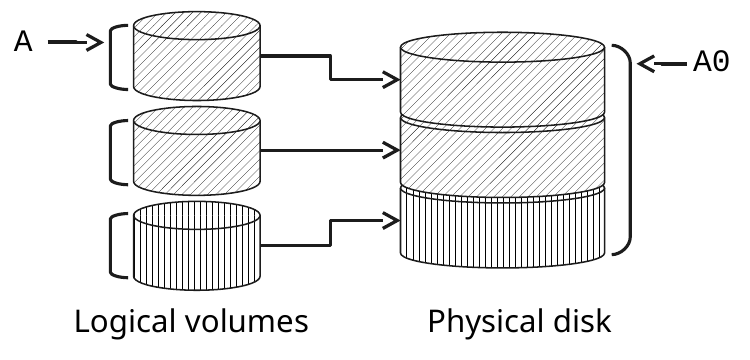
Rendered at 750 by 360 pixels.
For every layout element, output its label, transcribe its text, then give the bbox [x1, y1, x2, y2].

text_box Physical disk [412, 294, 627, 347]
text_box [133, 106, 261, 196]
text_box A [0, 13, 67, 66]
text_box [133, 201, 261, 291]
text_box Logical volumes [58, 294, 325, 347]
text_box A0 [678, 33, 746, 86]
text_box [133, 11, 261, 101]
text_box [400, 32, 605, 268]
